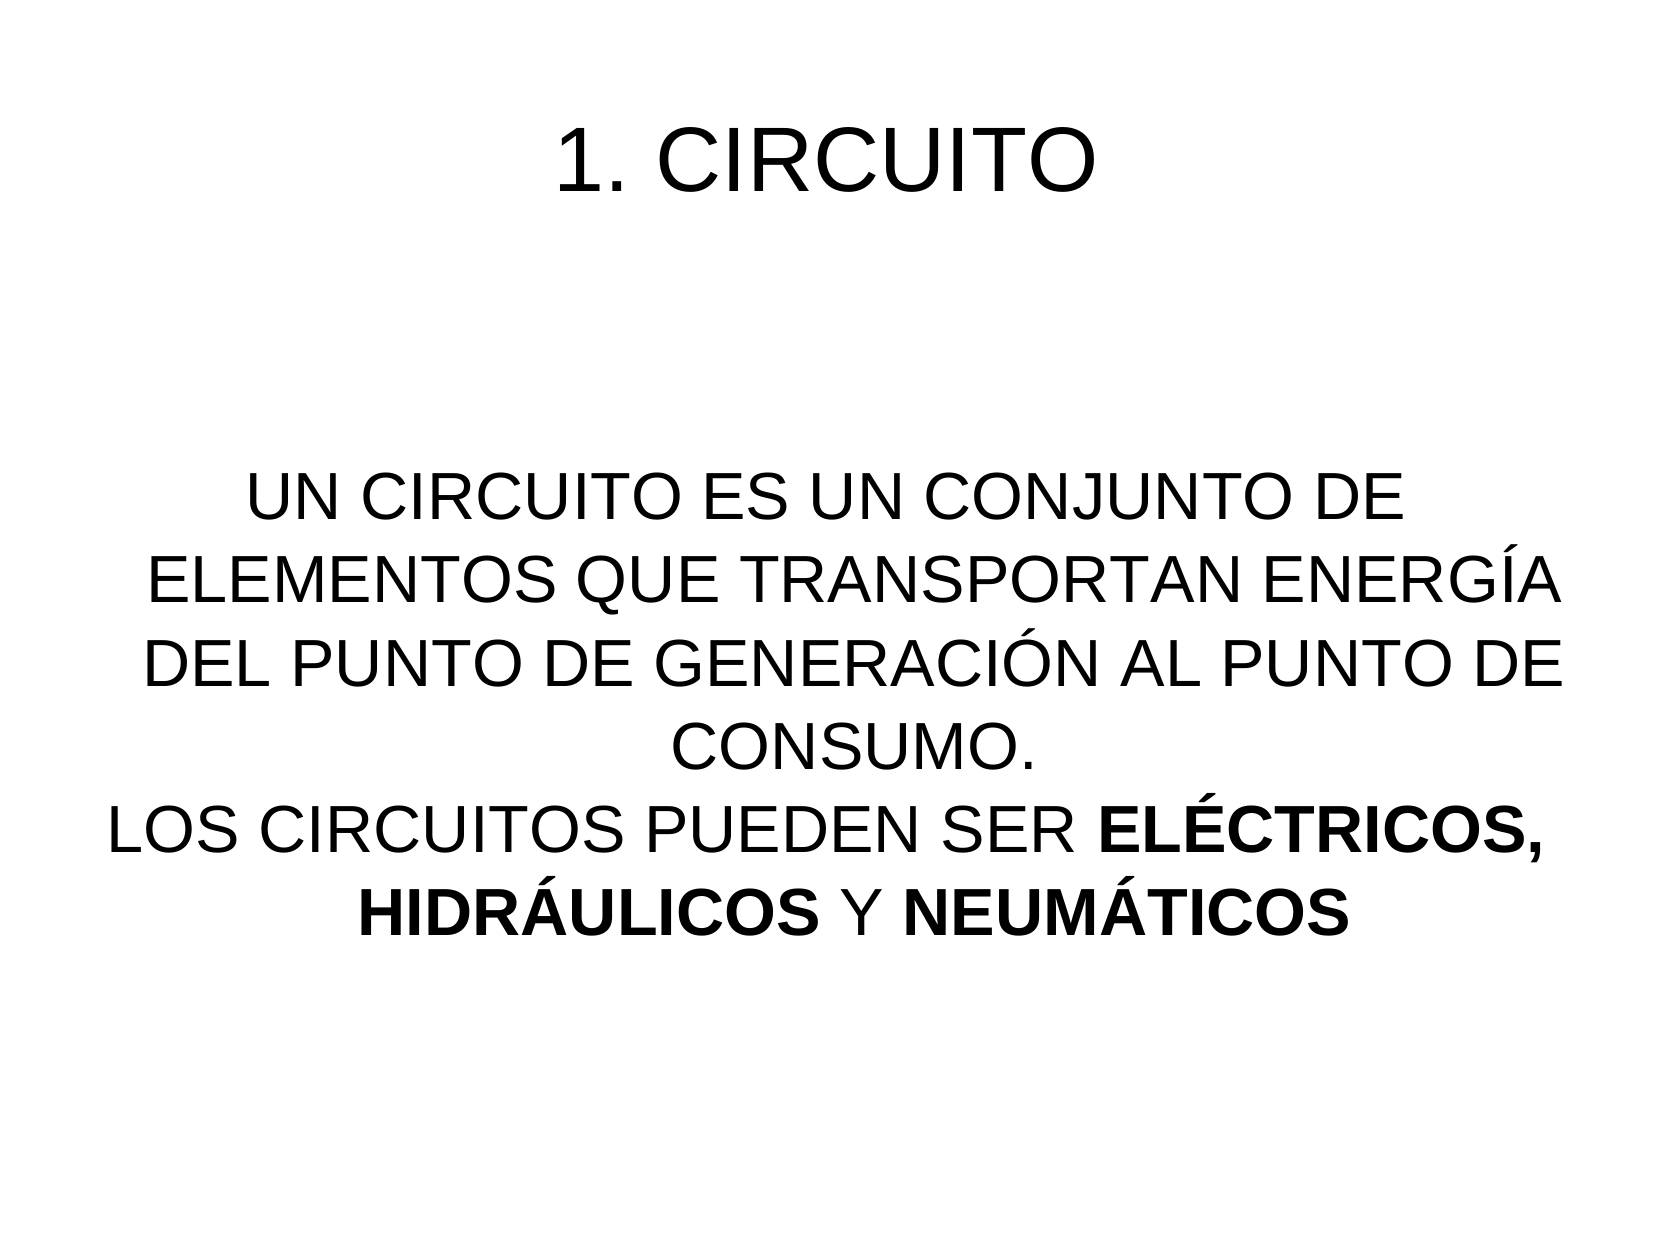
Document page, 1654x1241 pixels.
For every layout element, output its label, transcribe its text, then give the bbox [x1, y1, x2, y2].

subtitle UN CIRCUITO ES UN CONJUNTO DE ELEMENTOS QUE TRANSPORTAN ENERGÍA DEL PUNTO DE GENERACIÓN AL PUNTO DE CONSUMO. LOS CIRCUITOS PUEDEN SER ELÉCTRICOS, HIDRÁULICOS Y NEUMÁTICOS [82, 290, 1571, 1109]
title 1. CIRCUITO [82, 38, 1571, 268]
